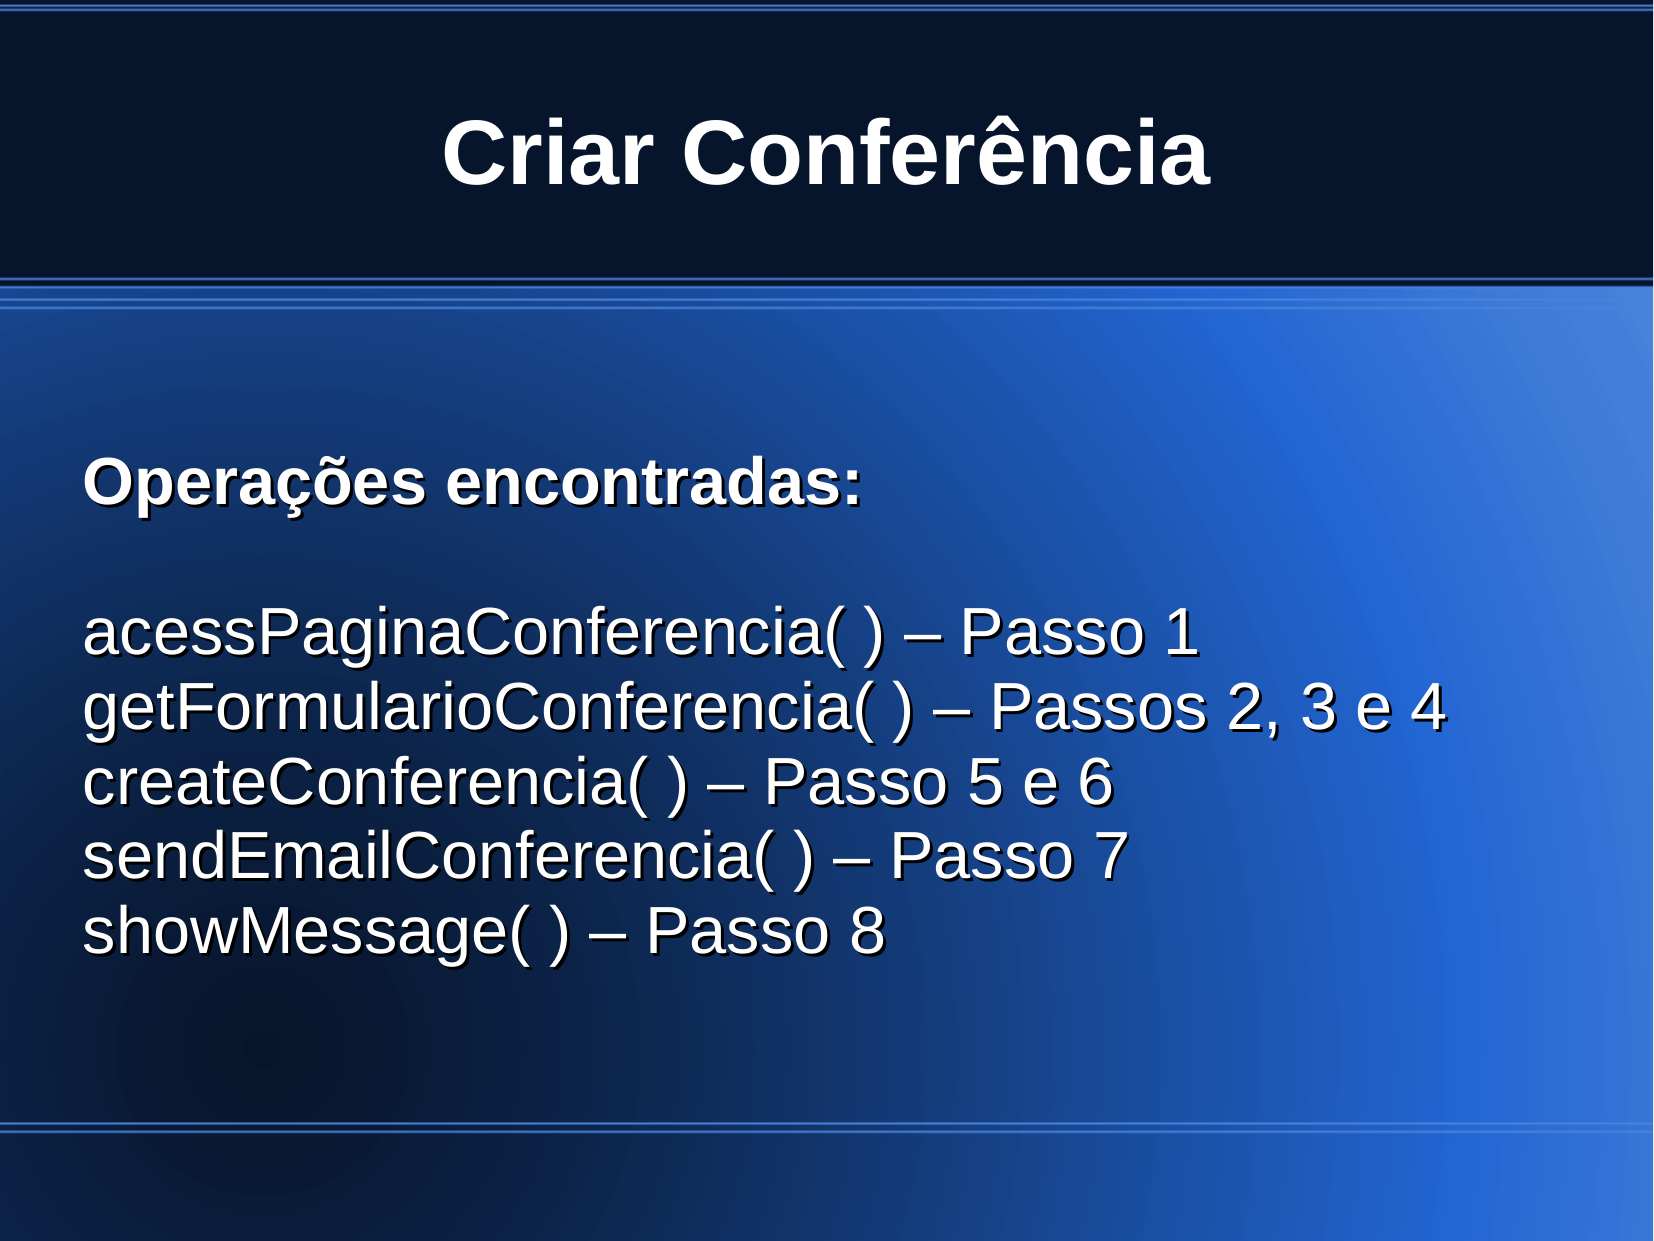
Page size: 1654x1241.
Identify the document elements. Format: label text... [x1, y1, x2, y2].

subtitle Operações encontradas: acessPaginaConferencia( ) – Passo 1 getFormularioConferencia( ) – Passos 2, 3 e 4 createConferencia( ) – Passo 5 e 6 sendEmailConferencia( ) – Passo 7 showMessage( ) – Passo 8 [82, 355, 1571, 1058]
title Criar Conferência [82, 49, 1571, 257]
picture [0, 0, 1654, 1241]
